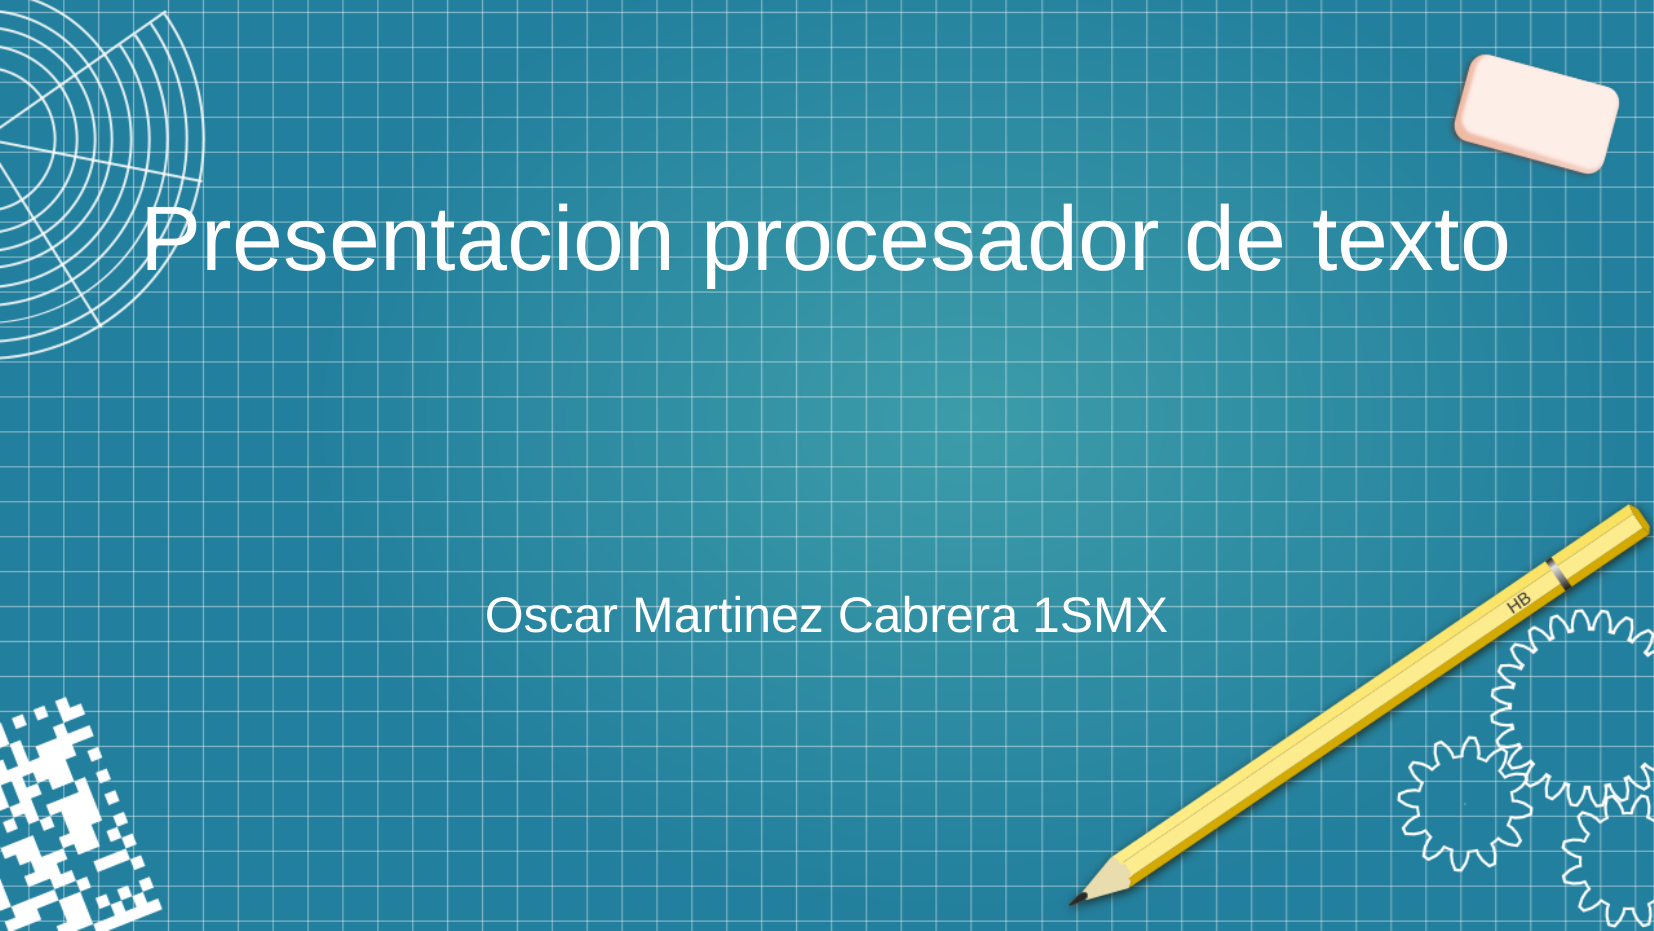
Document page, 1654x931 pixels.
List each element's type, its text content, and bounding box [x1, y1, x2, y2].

subtitle Oscar Martinez Cabrera 1SMX [82, 389, 1571, 842]
title Presentacion procesador de texto [82, 9, 1571, 389]
picture [0, 0, 1654, 931]
